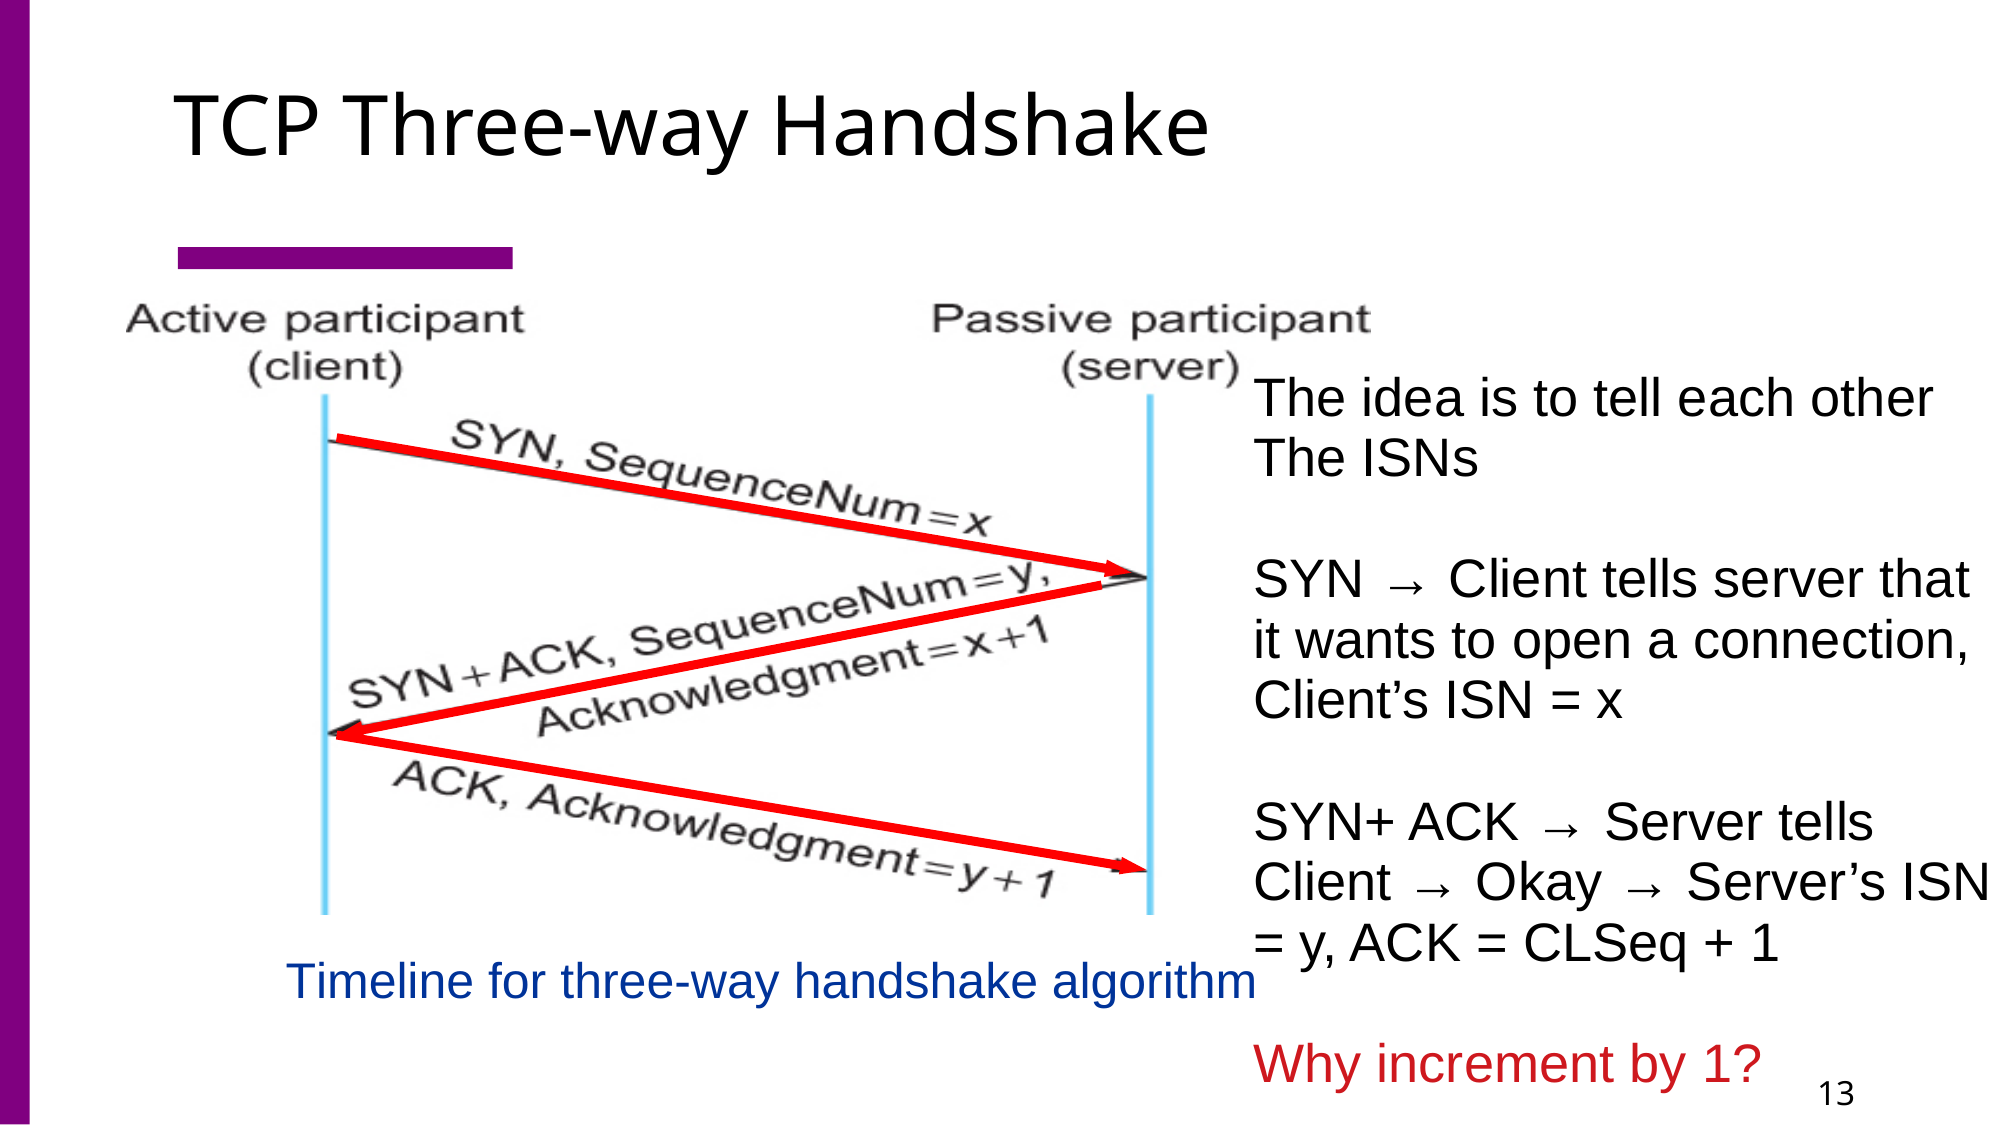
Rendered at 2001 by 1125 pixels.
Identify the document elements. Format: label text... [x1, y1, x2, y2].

text_box The idea is to tell each other The ISNs SYN → Client tells server that it wants to open a connection, Client’s ISN = x SYN+ ACK → Server tells Client → Okay → Server’s ISN = y, ACK = CLSeq + 1 Why increment by 1? [1238, 360, 2000, 1102]
picture [126, 299, 1371, 916]
text_box Timeline for three-way handshake algorithm [86, 940, 1238, 1016]
title TCP Three-way Handshake [123, 24, 1936, 180]
